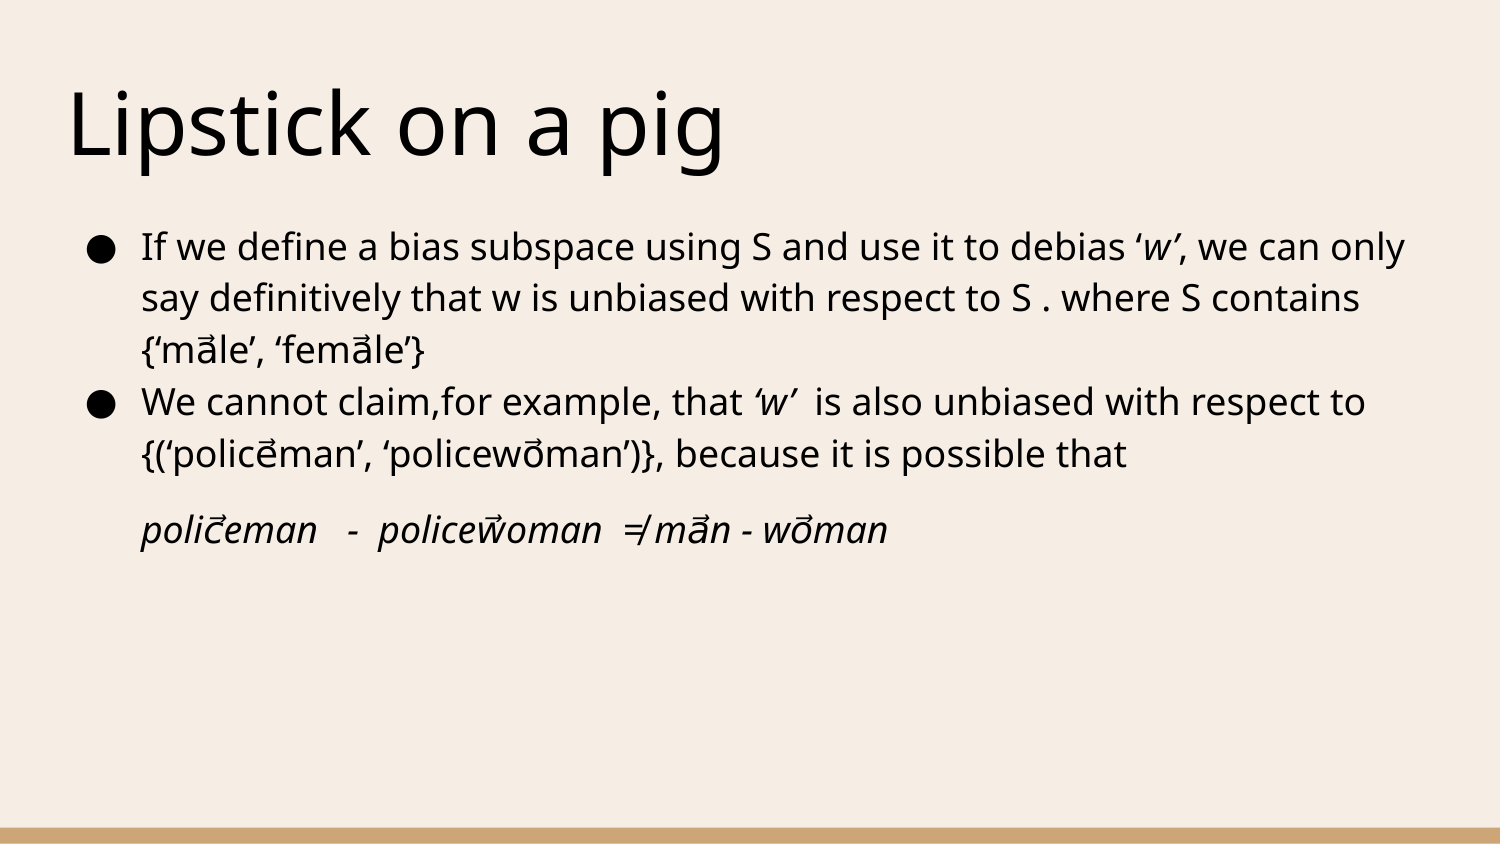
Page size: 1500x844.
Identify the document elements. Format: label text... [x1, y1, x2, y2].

list If we define a bias subspace using S and use it to debias ‘w’, we can only say definitively that w is unbiased with respect to S . where S contains {‘ma⃗le’, ‘fema⃗le’} We cannot claim,for example, that ‘w’ is also unbiased with respect to {(‘police⃗man’, ‘policewo⃗man’)}, because it is possible that polic⃗eman - policew⃗oman ≠ ma⃗n - wo⃗man [51, 200, 1449, 752]
title Lipstick on a pig [51, 51, 1449, 189]
